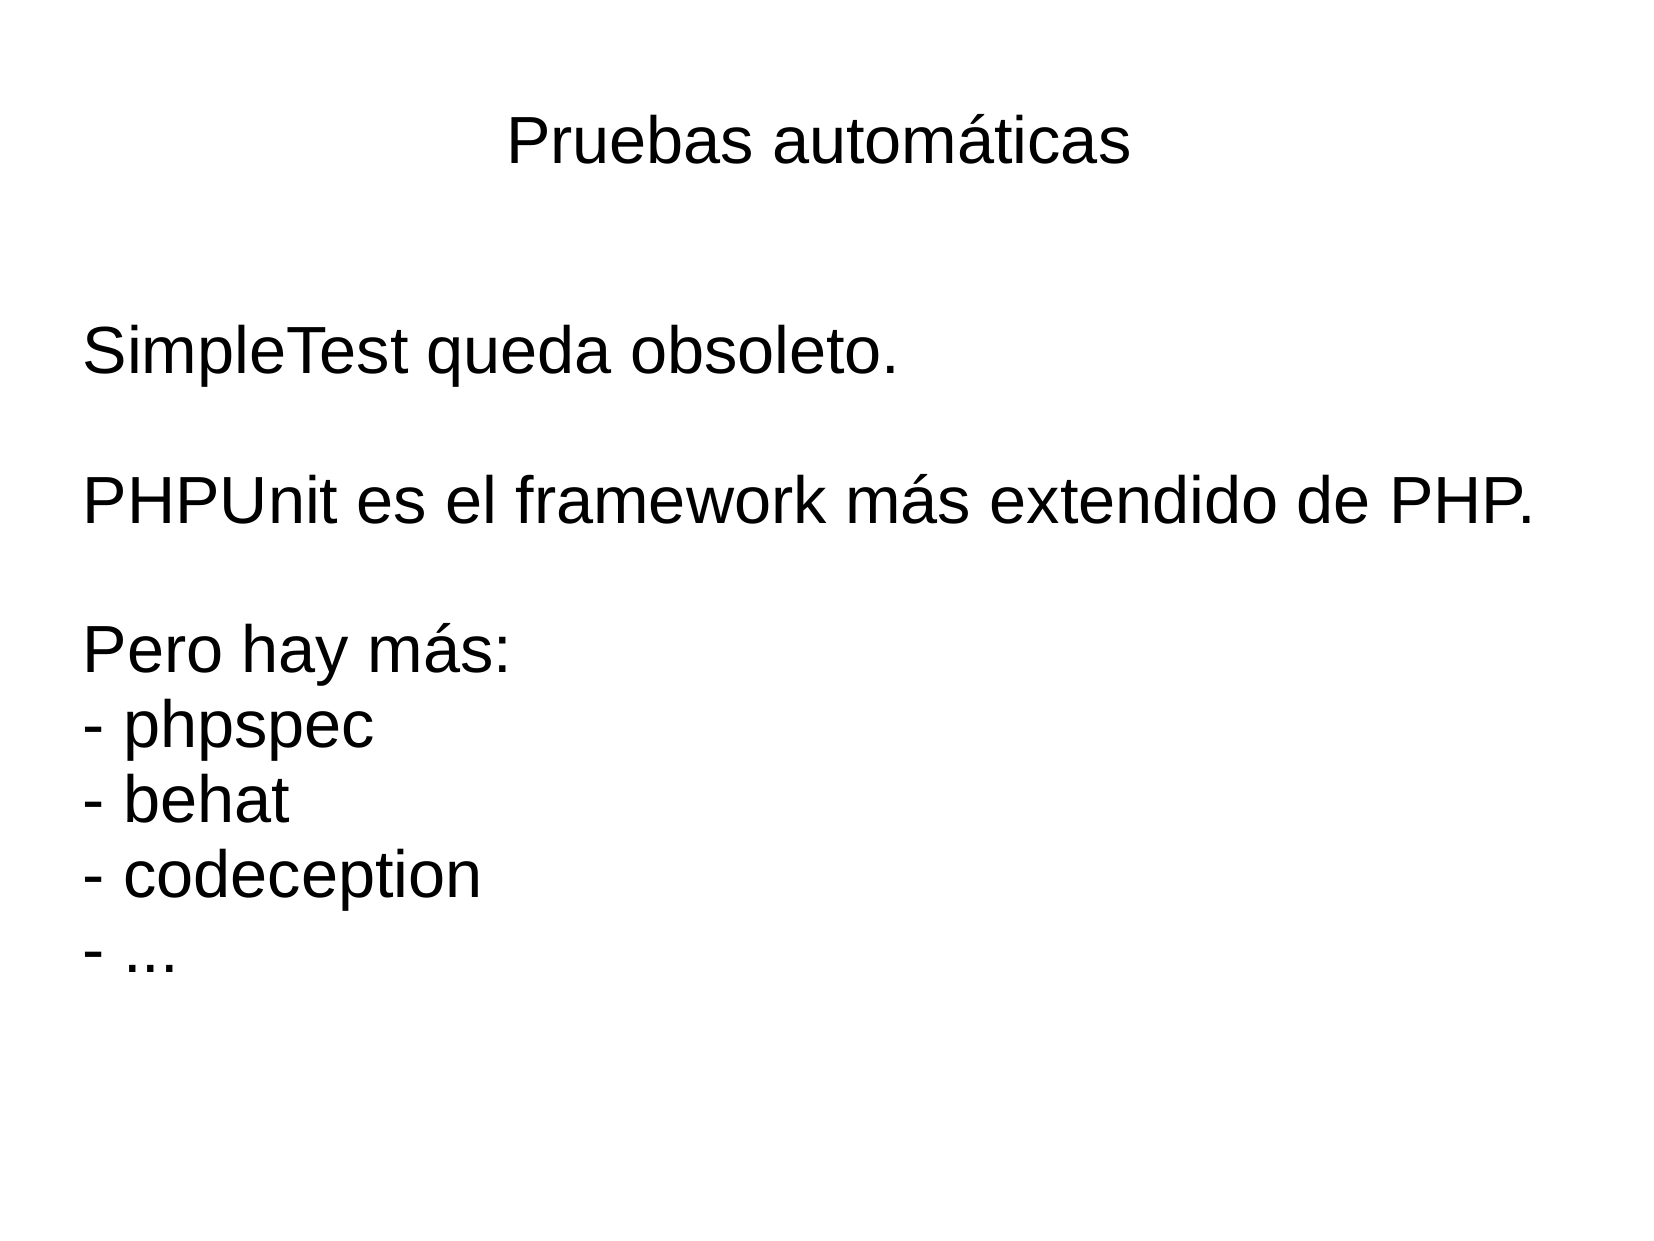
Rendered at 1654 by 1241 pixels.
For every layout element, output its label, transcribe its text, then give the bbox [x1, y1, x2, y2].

text_box SimpleTest queda obsoleto. PHPUnit es el framework más extendido de PHP. Pero hay más: - phpspec - behat - codeception - ... [82, 290, 1571, 1010]
subtitle Pruebas automáticas [75, 40, 1564, 241]
